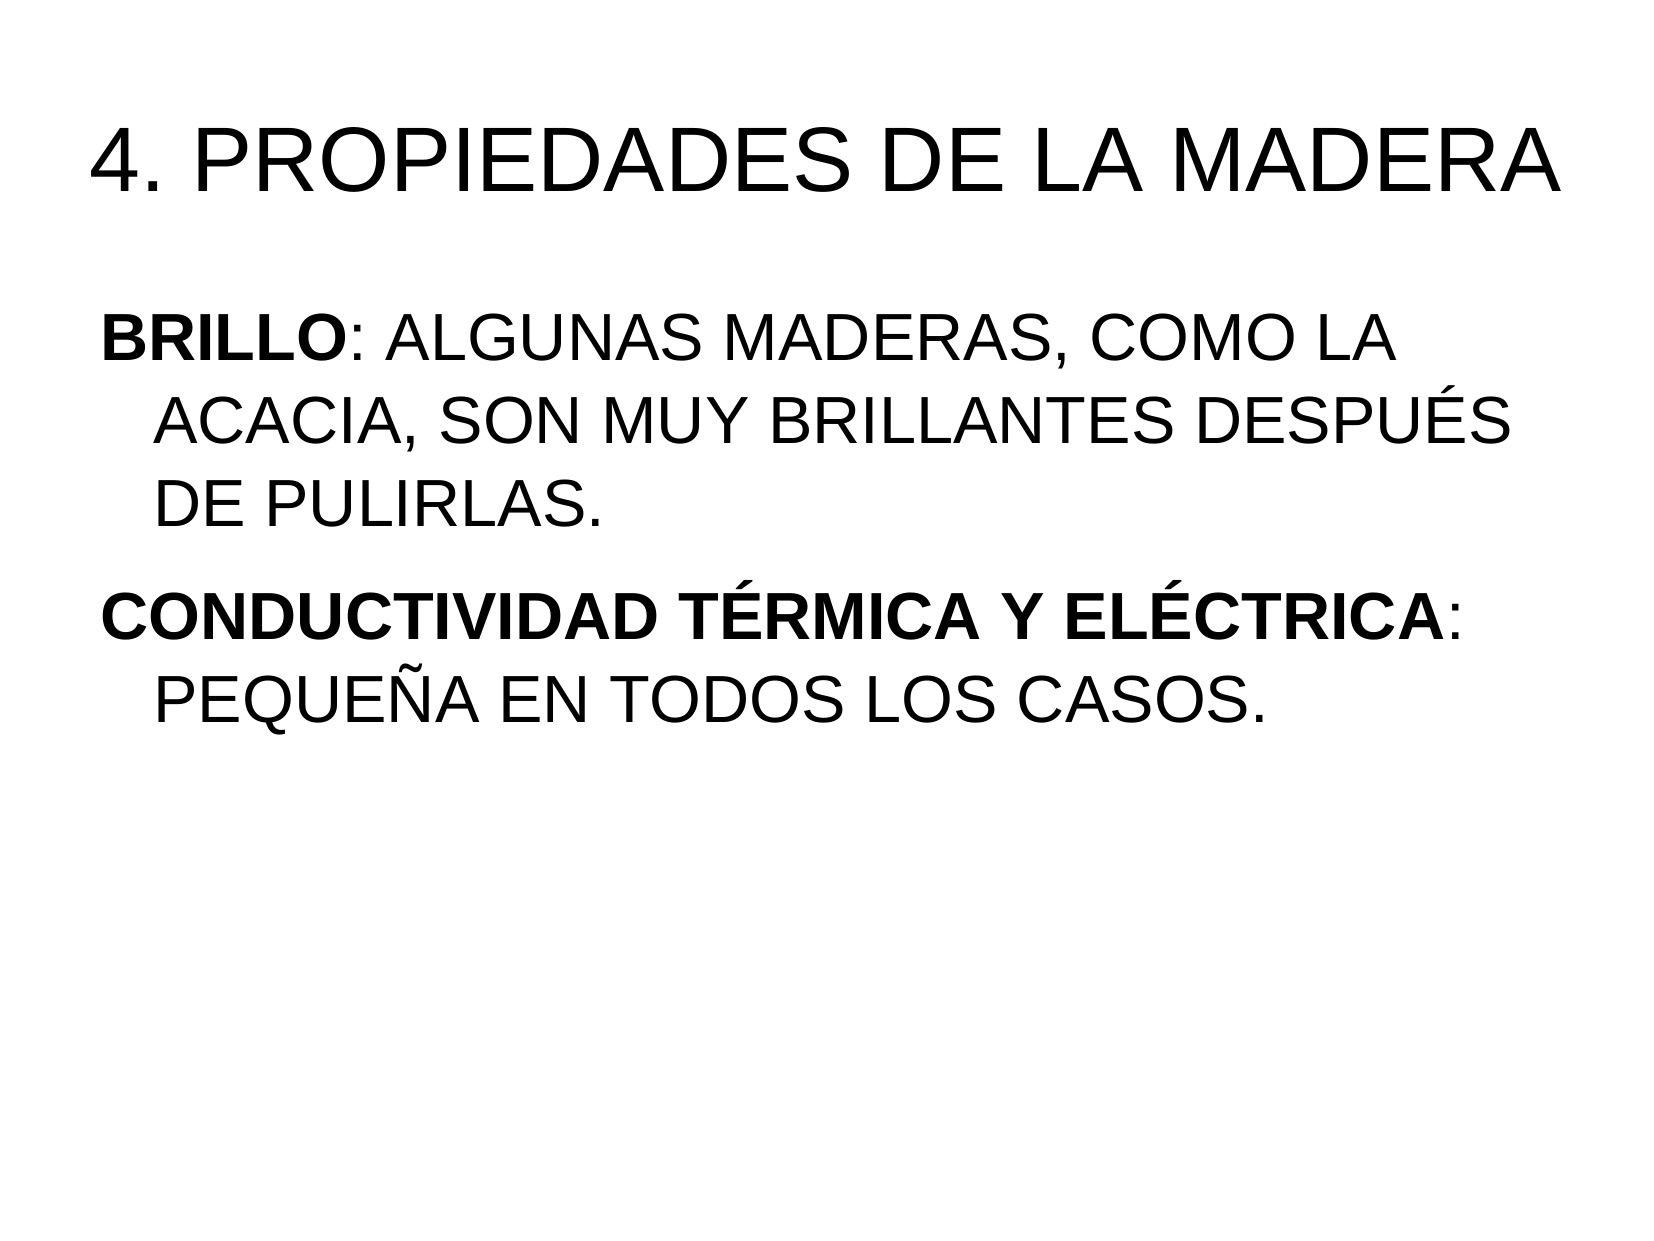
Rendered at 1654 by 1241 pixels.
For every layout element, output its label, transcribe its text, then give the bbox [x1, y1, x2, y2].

list BRILLO: ALGUNAS MADERAS, COMO LA ACACIA, SON MUY BRILLANTES DESPUÉS DE PULIRLAS. CONDUCTIVIDAD TÉRMICA Y ELÉCTRICA: PEQUEÑA EN TODOS LOS CASOS. [82, 290, 1571, 1109]
title 4. PROPIEDADES DE LA MADERA [82, 56, 1571, 249]
